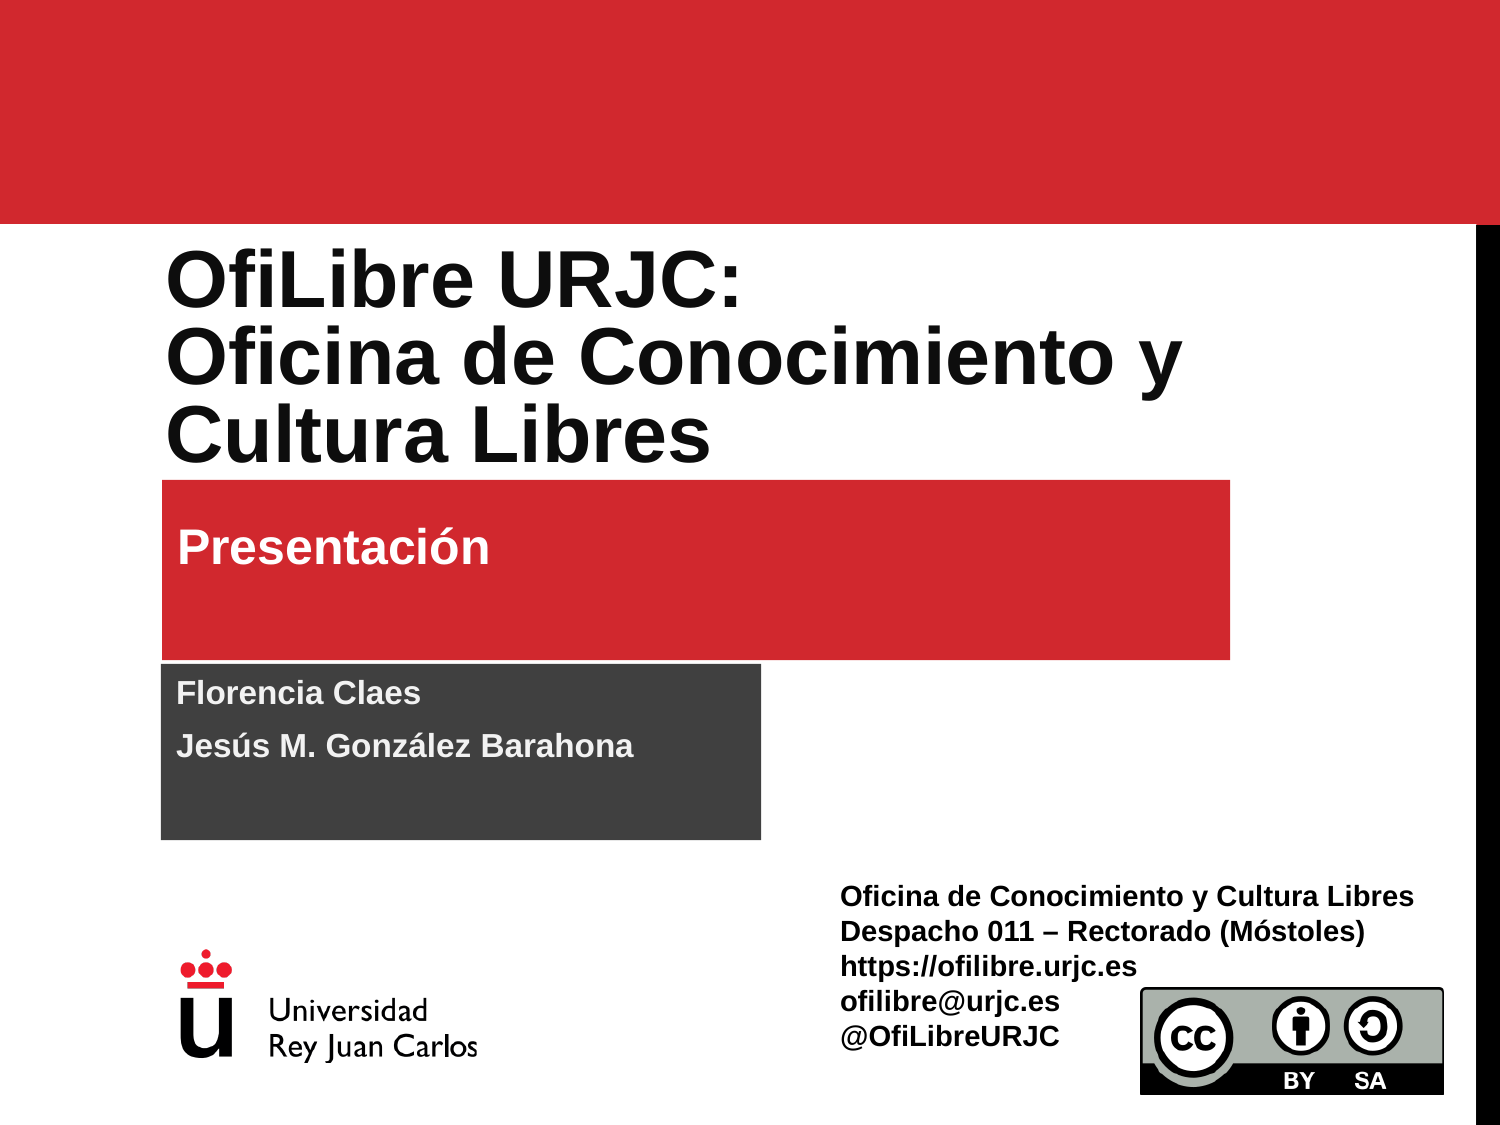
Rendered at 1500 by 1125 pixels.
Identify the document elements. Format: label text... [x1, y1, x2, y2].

text_box Oficina de Conocimiento y Cultura Libres Despacho 011 – Rectorado (Móstoles) https://ofilibre.urjc.es ofilibre@urjc.es @OfiLibreURJC [825, 870, 1446, 1065]
text_box Presentación [162, 479, 1231, 661]
text_box OfiLibre URJC: Oficina de Conocimiento y Cultura Libres [150, 216, 1383, 487]
text_box [0, 0, 1500, 224]
text_box Florencia Claes Jesús M. González Barahona [160, 663, 762, 841]
picture [180, 949, 477, 1063]
picture [1140, 987, 1444, 1096]
